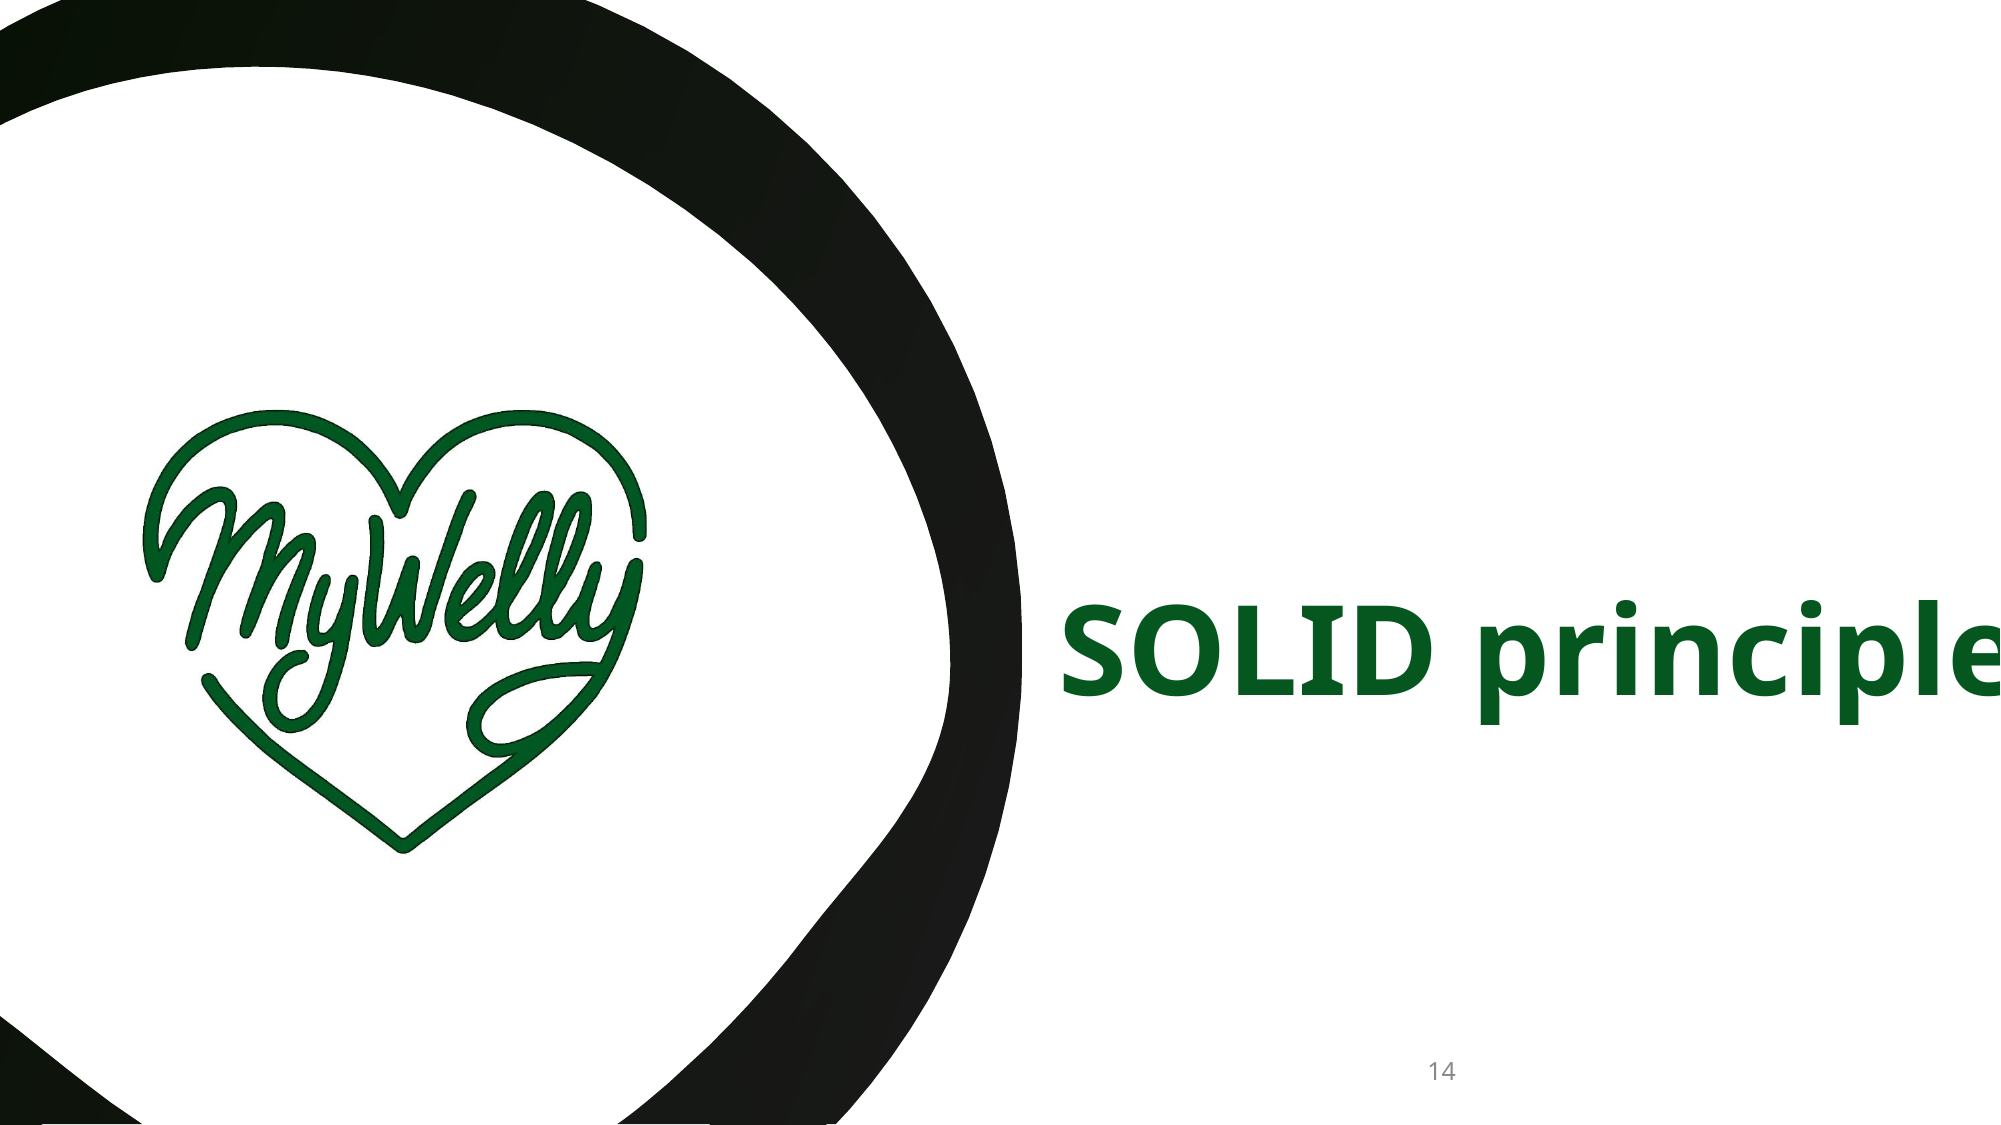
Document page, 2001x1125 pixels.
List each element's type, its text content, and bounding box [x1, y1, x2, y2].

text_box SOLID principles [1044, 580, 2000, 964]
text_box [0, 0, 2000, 1125]
picture [55, 297, 736, 978]
